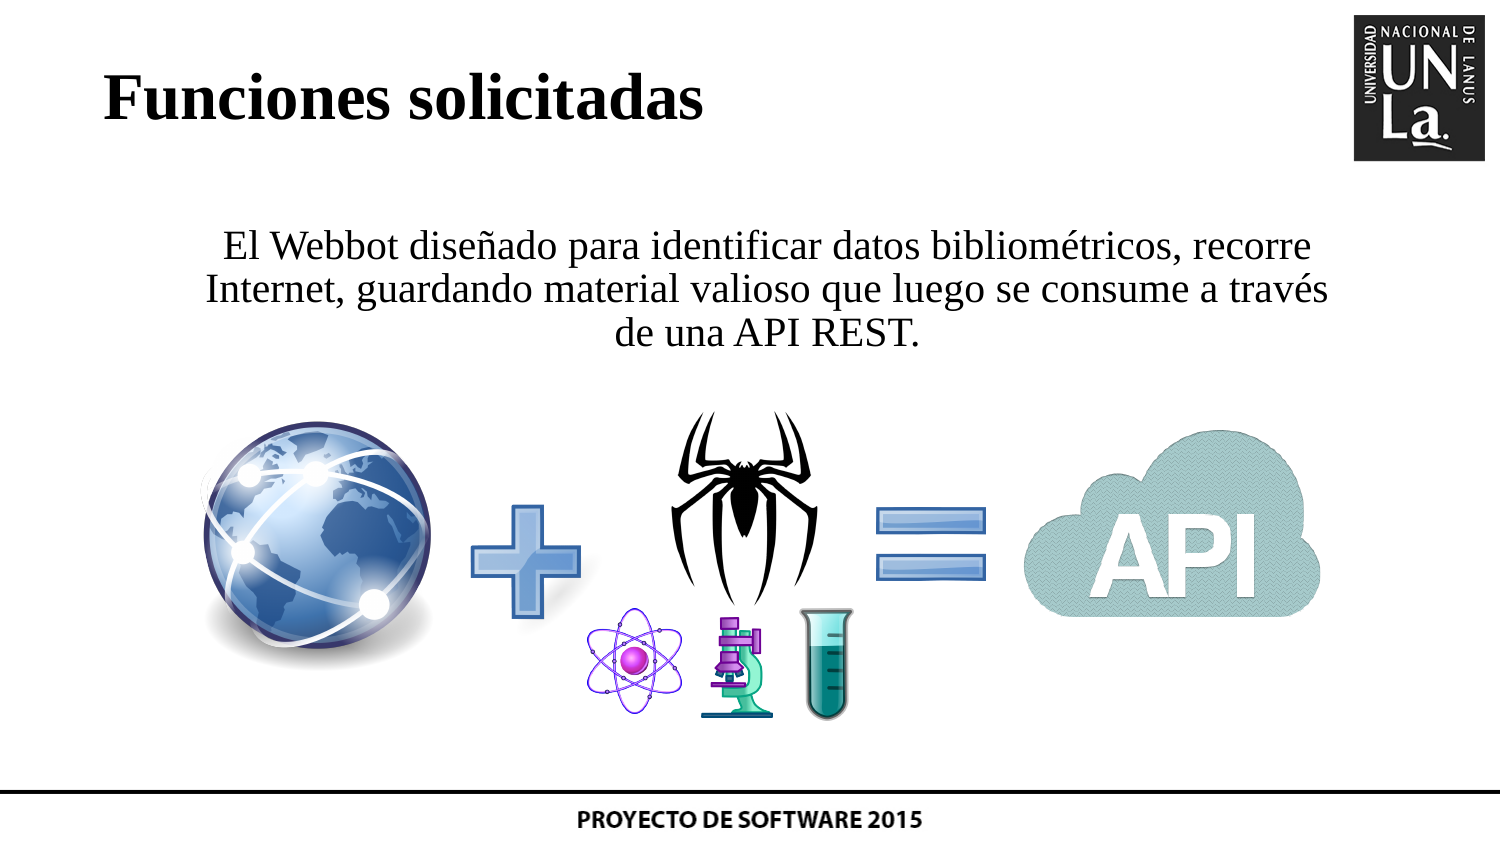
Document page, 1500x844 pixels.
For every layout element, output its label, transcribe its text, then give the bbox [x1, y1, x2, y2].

picture [0, 0, 1500, 844]
title Funciones solicitadas [103, 15, 1397, 179]
text_box El Webbot diseñado para identificar datos bibliométricos, recorre Internet, guardando material valioso que luego se consume a través de una API REST. [177, 217, 1359, 774]
